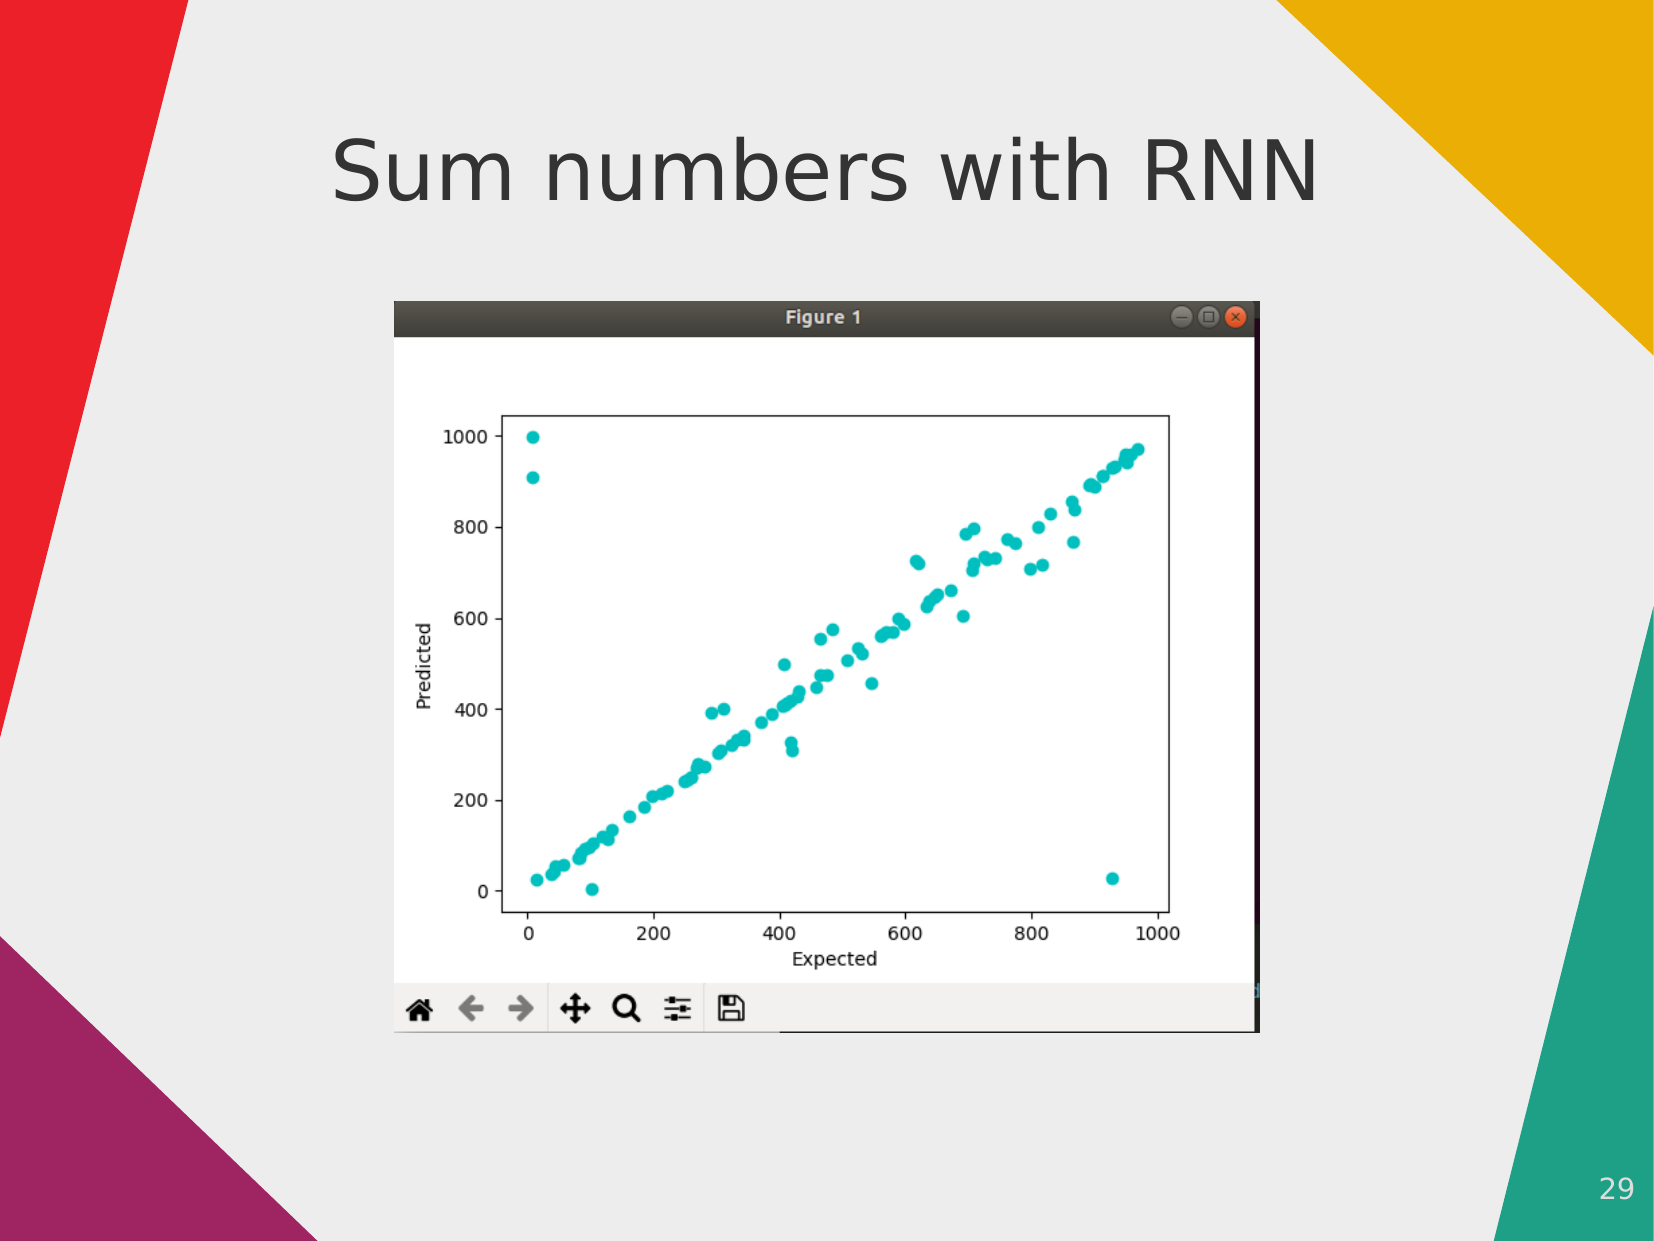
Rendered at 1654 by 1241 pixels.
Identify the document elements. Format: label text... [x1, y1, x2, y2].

picture [394, 301, 1260, 1033]
title Sum numbers with RNN [114, 73, 1539, 271]
